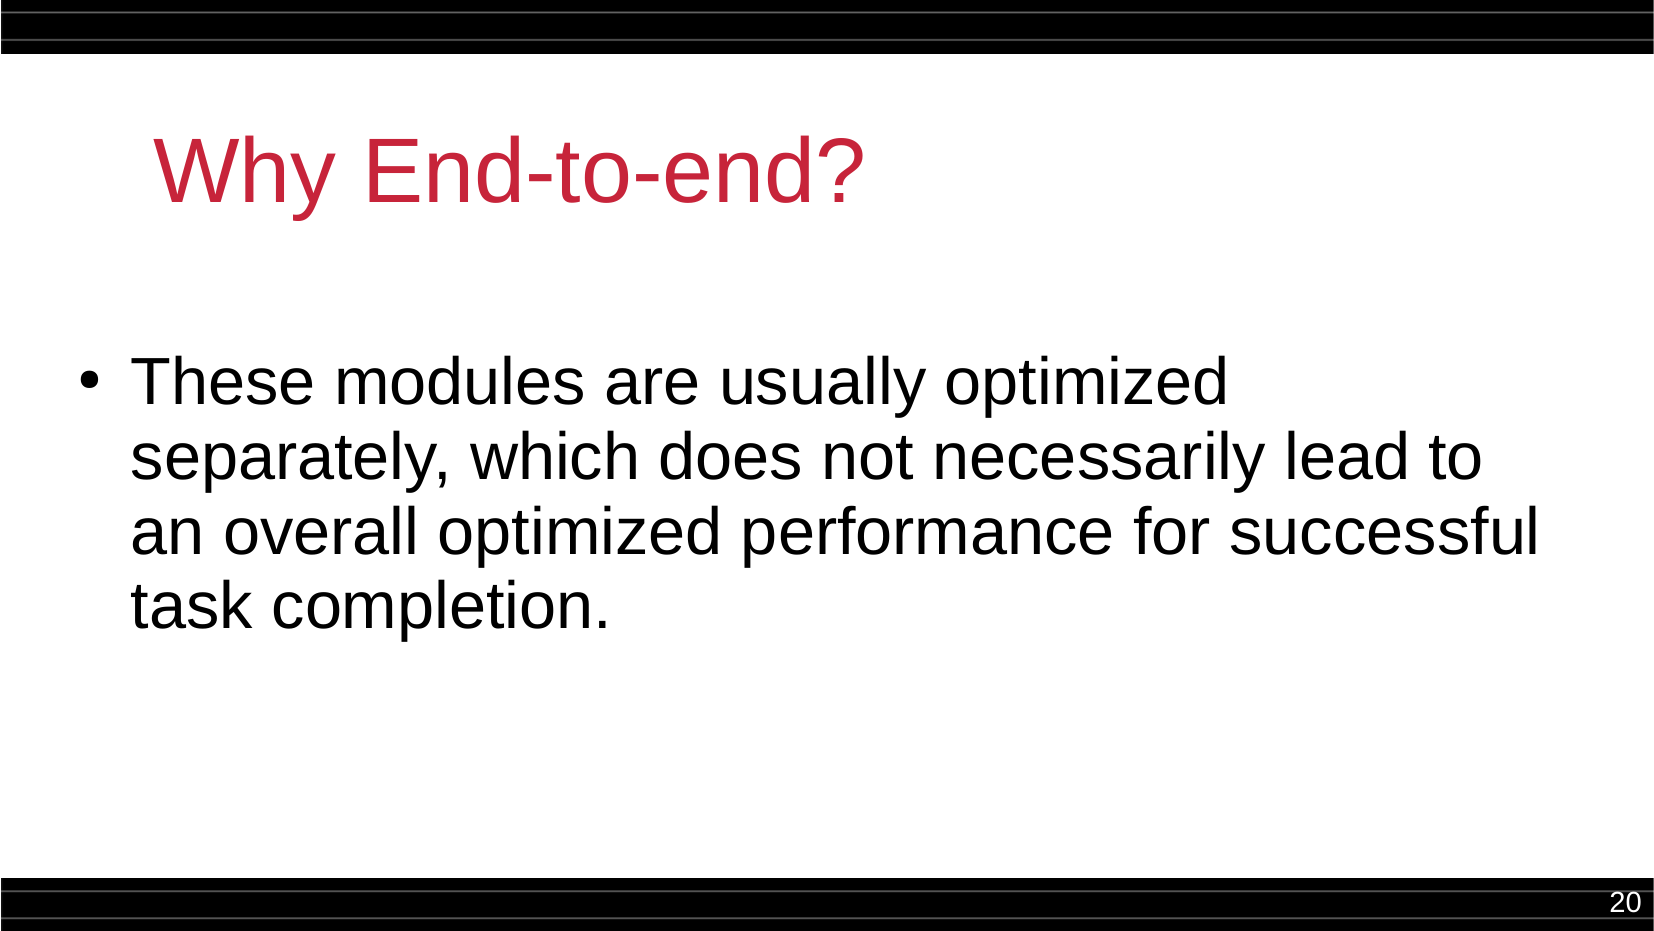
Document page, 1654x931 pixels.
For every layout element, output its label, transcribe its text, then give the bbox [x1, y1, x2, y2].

list These modules are usually optimized separately, which does not necessarily lead to an overall optimized performance for successful task completion. [60, 240, 1549, 819]
title Why End-to-end? [82, 92, 1571, 249]
picture [1, 0, 1654, 54]
picture [1, 878, 1654, 931]
